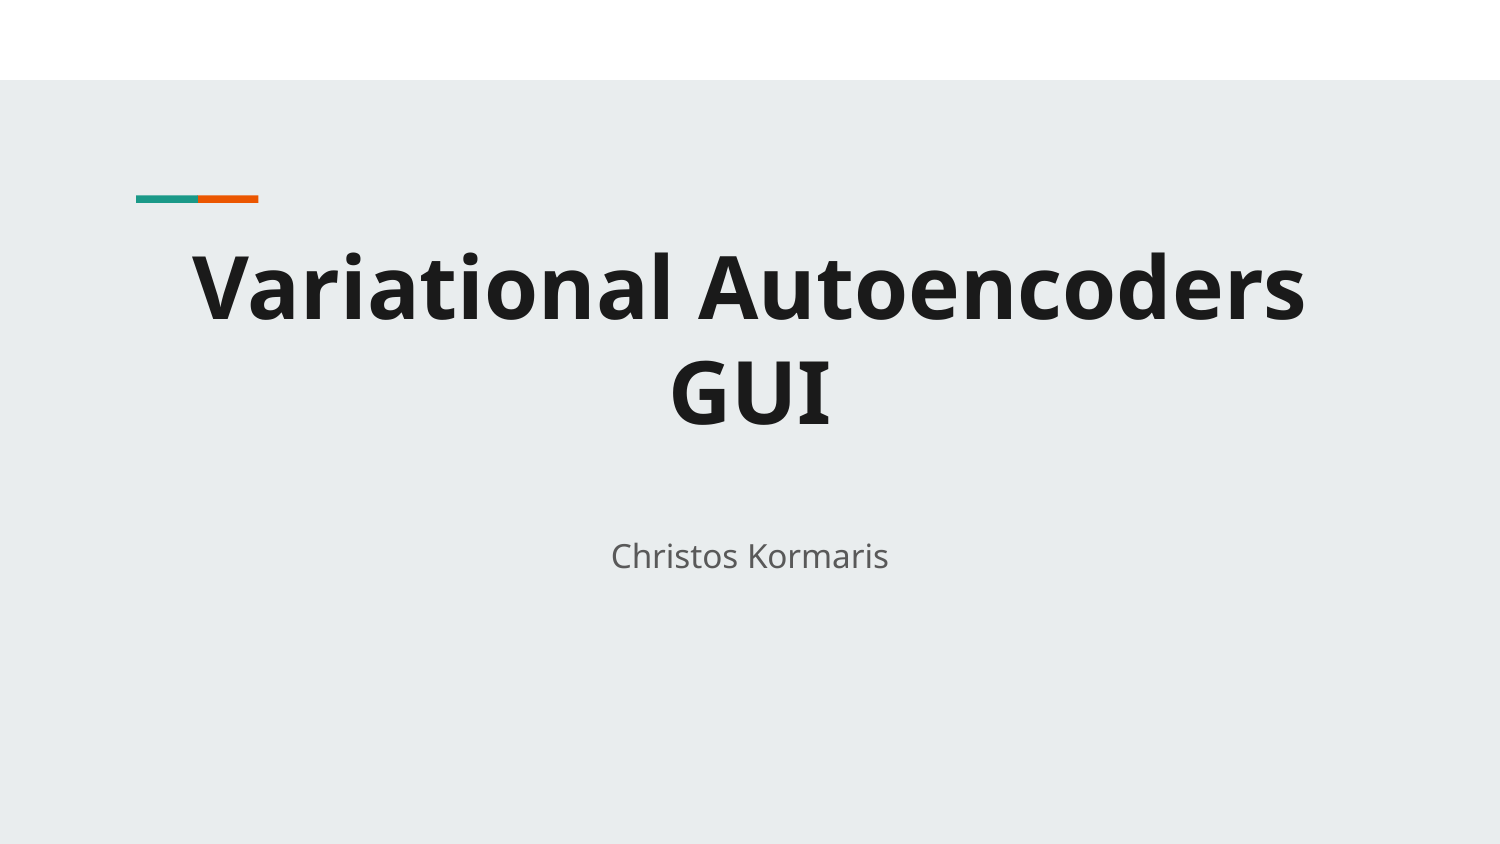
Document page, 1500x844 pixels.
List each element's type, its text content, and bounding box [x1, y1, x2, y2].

title Variational Autoencoders GUI [119, 216, 1381, 490]
subtitle Christos Kormaris [119, 520, 1381, 610]
